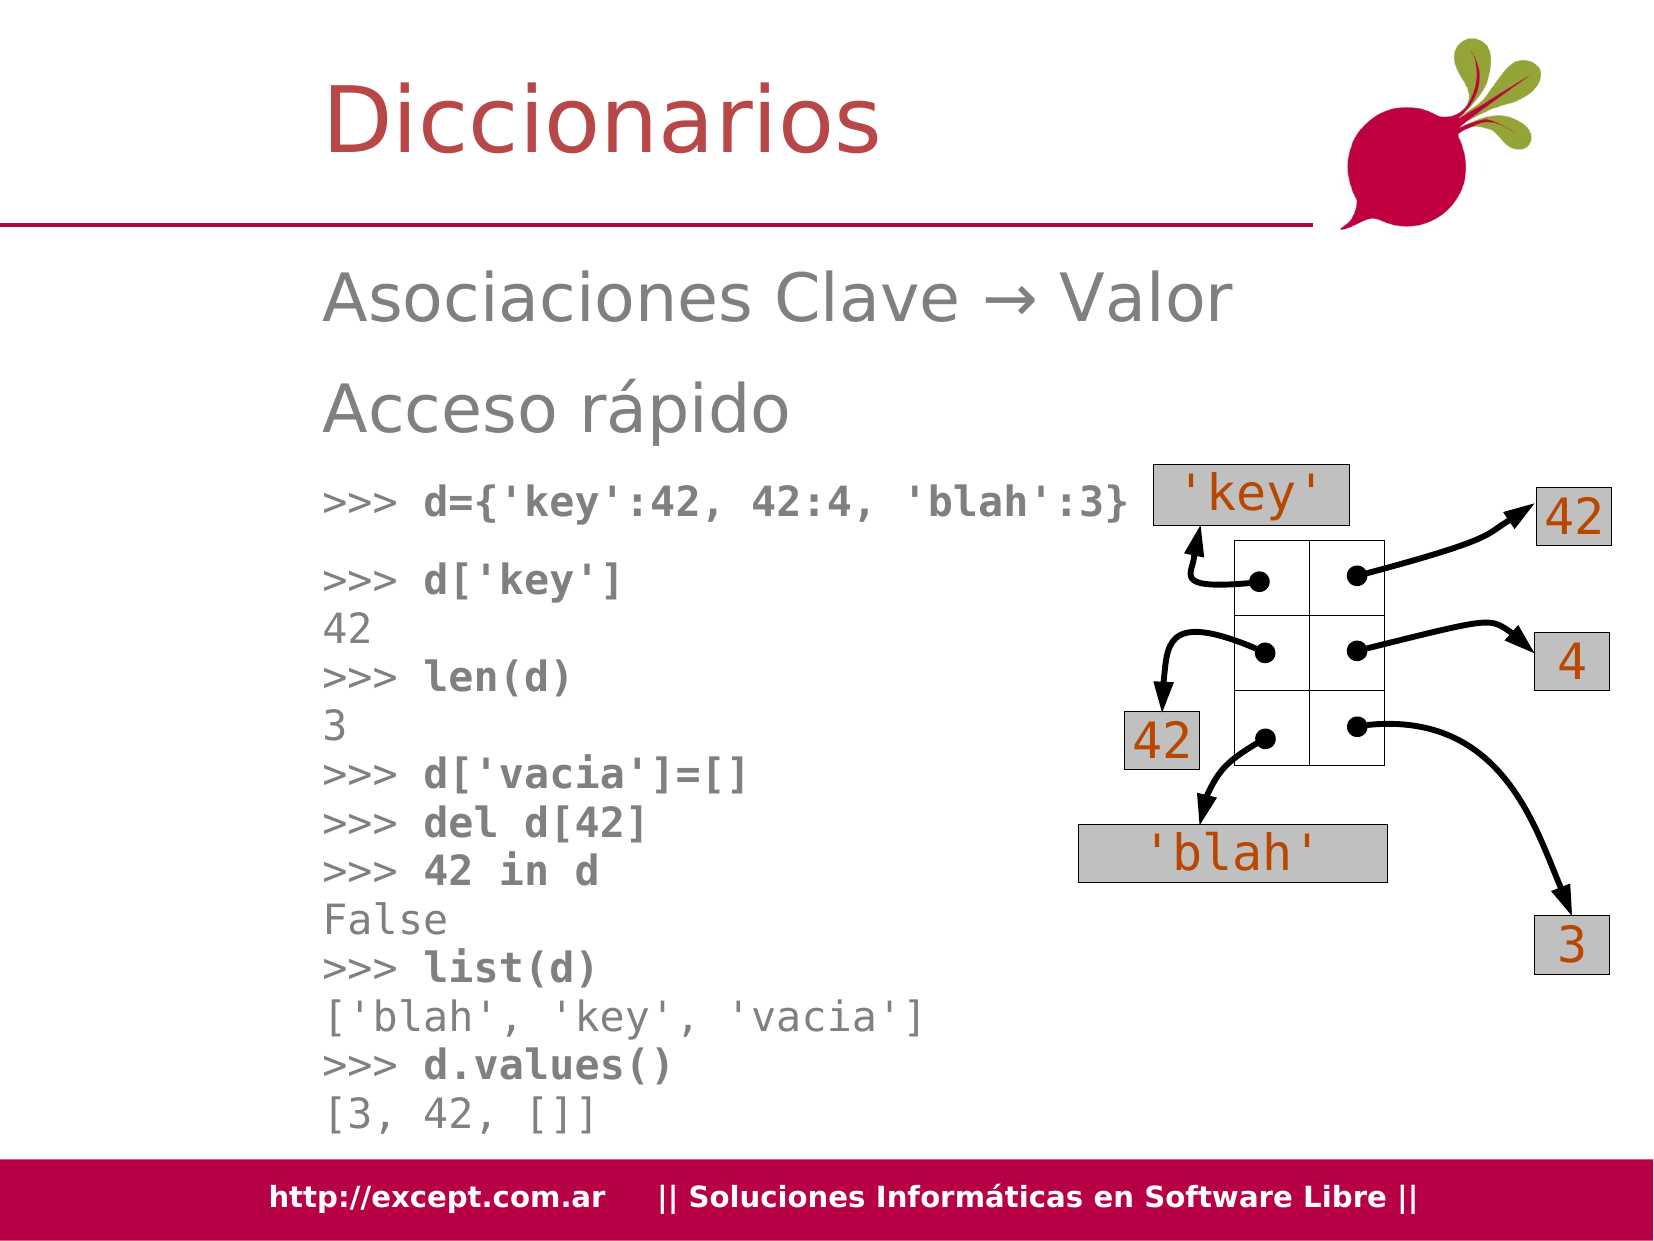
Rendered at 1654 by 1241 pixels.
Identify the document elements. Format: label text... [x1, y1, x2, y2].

text_box 42 [1124, 711, 1200, 770]
text_box 'blah' [1078, 824, 1388, 883]
picture [1330, 23, 1556, 65]
list Asociaciones Clave → Valor Acceso rápido >>> d={'key':42, 42:4, 'blah':3} >>> d['key'] 42 >>> len(d) 3 >>> d['vacia']=[] >>> del d[42] >>> 42 in d False >>> list(d) ['blah', 'key', 'vacia'] >>> d.values() [3, 42, []] [322, 250, 1565, 1175]
text_box 'key' [1153, 464, 1350, 526]
text_box 4 [1565, 632, 1610, 691]
title Diccionarios [322, 65, 1565, 177]
picture [1330, 177, 1556, 237]
text_box 3 [1565, 915, 1610, 975]
text_box 42 [1565, 487, 1612, 546]
